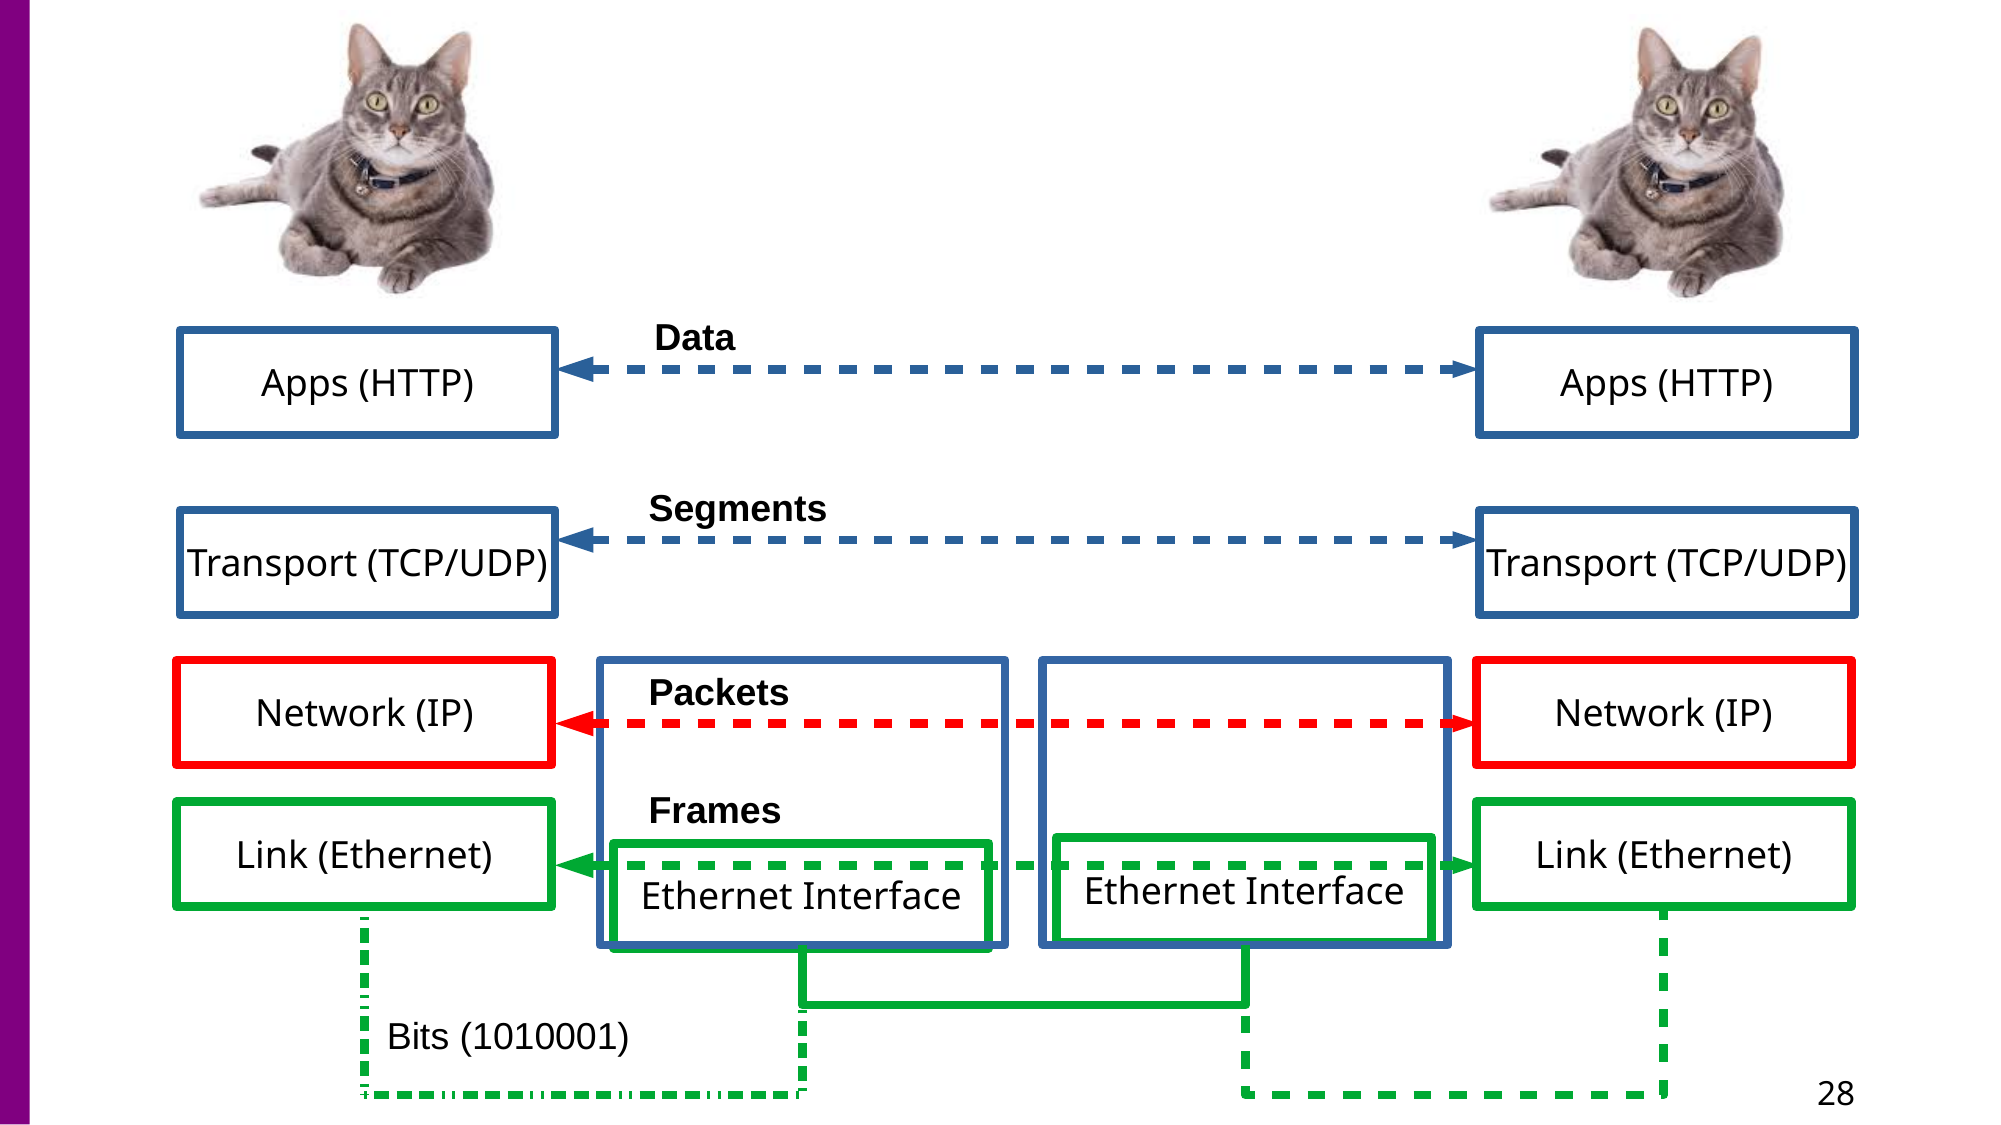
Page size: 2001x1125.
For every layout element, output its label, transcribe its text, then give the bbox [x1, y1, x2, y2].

text_box Segments [633, 479, 843, 537]
text_box Ethernet Interface [613, 843, 989, 941]
text_box Packets [633, 663, 805, 721]
text_box Frames [633, 781, 797, 839]
picture [165, 10, 590, 300]
text_box Apps (HTTP) [1479, 329, 1855, 436]
text_box Network (IP) [176, 660, 552, 766]
text_box Bits (1010001) [372, 1008, 646, 1066]
text_box Network (IP) [1476, 660, 1852, 766]
text_box Data [639, 309, 751, 367]
text_box Link (Ethernet) [176, 801, 552, 907]
text_box Apps (HTTP) [180, 329, 556, 436]
text_box Link (Ethernet) [1476, 801, 1852, 907]
text_box Transport (TCP/UDP) [1479, 510, 1855, 616]
text_box Ethernet Interface [1056, 837, 1432, 941]
picture [1455, 14, 1880, 305]
text_box Transport (TCP/UDP) [180, 510, 556, 616]
